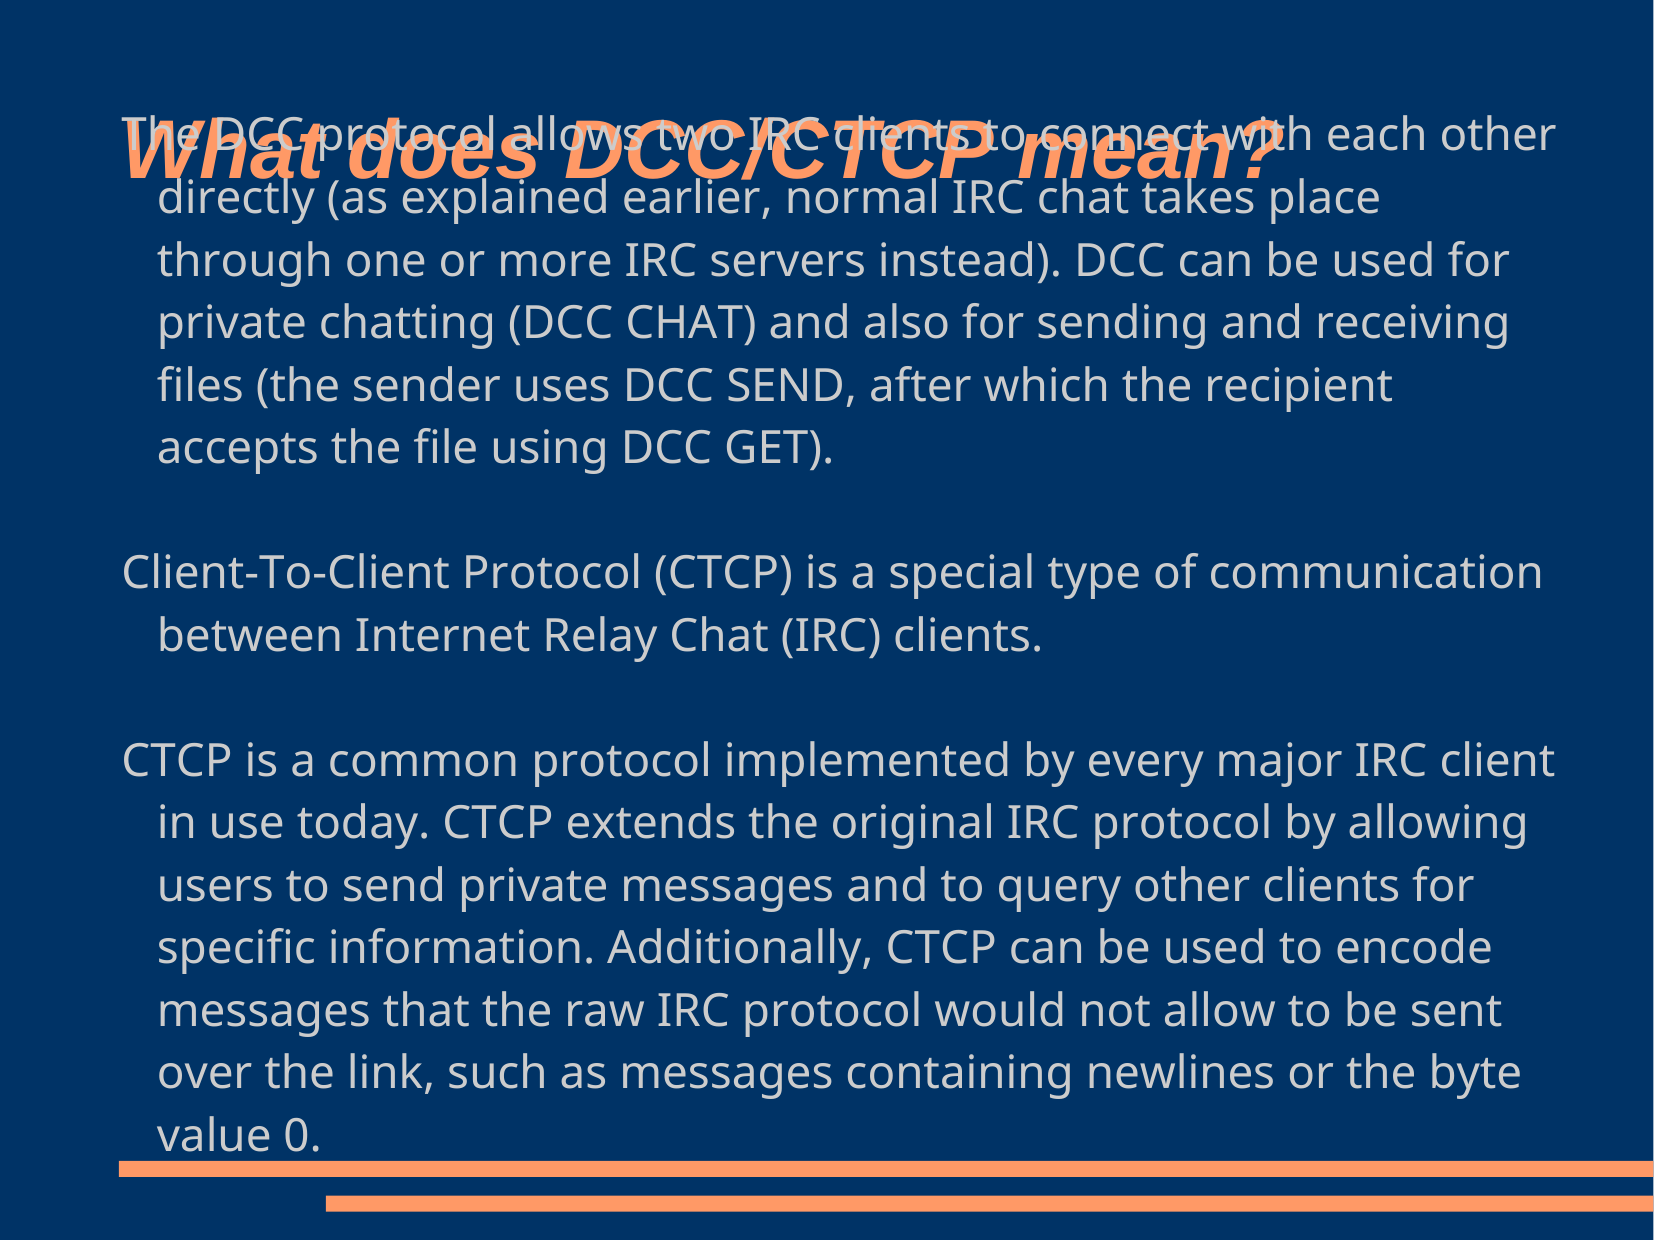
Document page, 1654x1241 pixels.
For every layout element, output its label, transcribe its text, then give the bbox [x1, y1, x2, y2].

title What does DCC/CTCP mean? [121, 46, 1534, 225]
subtitle The DCC protocol allows two IRC clients to connect with each other directly (as explained earlier, normal IRC chat takes place through one or more IRC servers instead). DCC can be used for private chatting (DCC CHAT) and also for sending and receiving files (the sender uses DCC SEND, after which the recipient accepts the file using DCC GET). Client-To-Client Protocol (CTCP) is a special type of communication between Internet Relay Chat (IRC) clients. CTCP is a common protocol implemented by every major IRC client in use today. CTCP extends the original IRC protocol by allowing users to send private messages and to query other clients for specific information. Additionally, CTCP can be used to encode messages that the raw IRC protocol would not allow to be sent over the link, such as messages containing newlines or the byte value 0. [121, 225, 1561, 1229]
